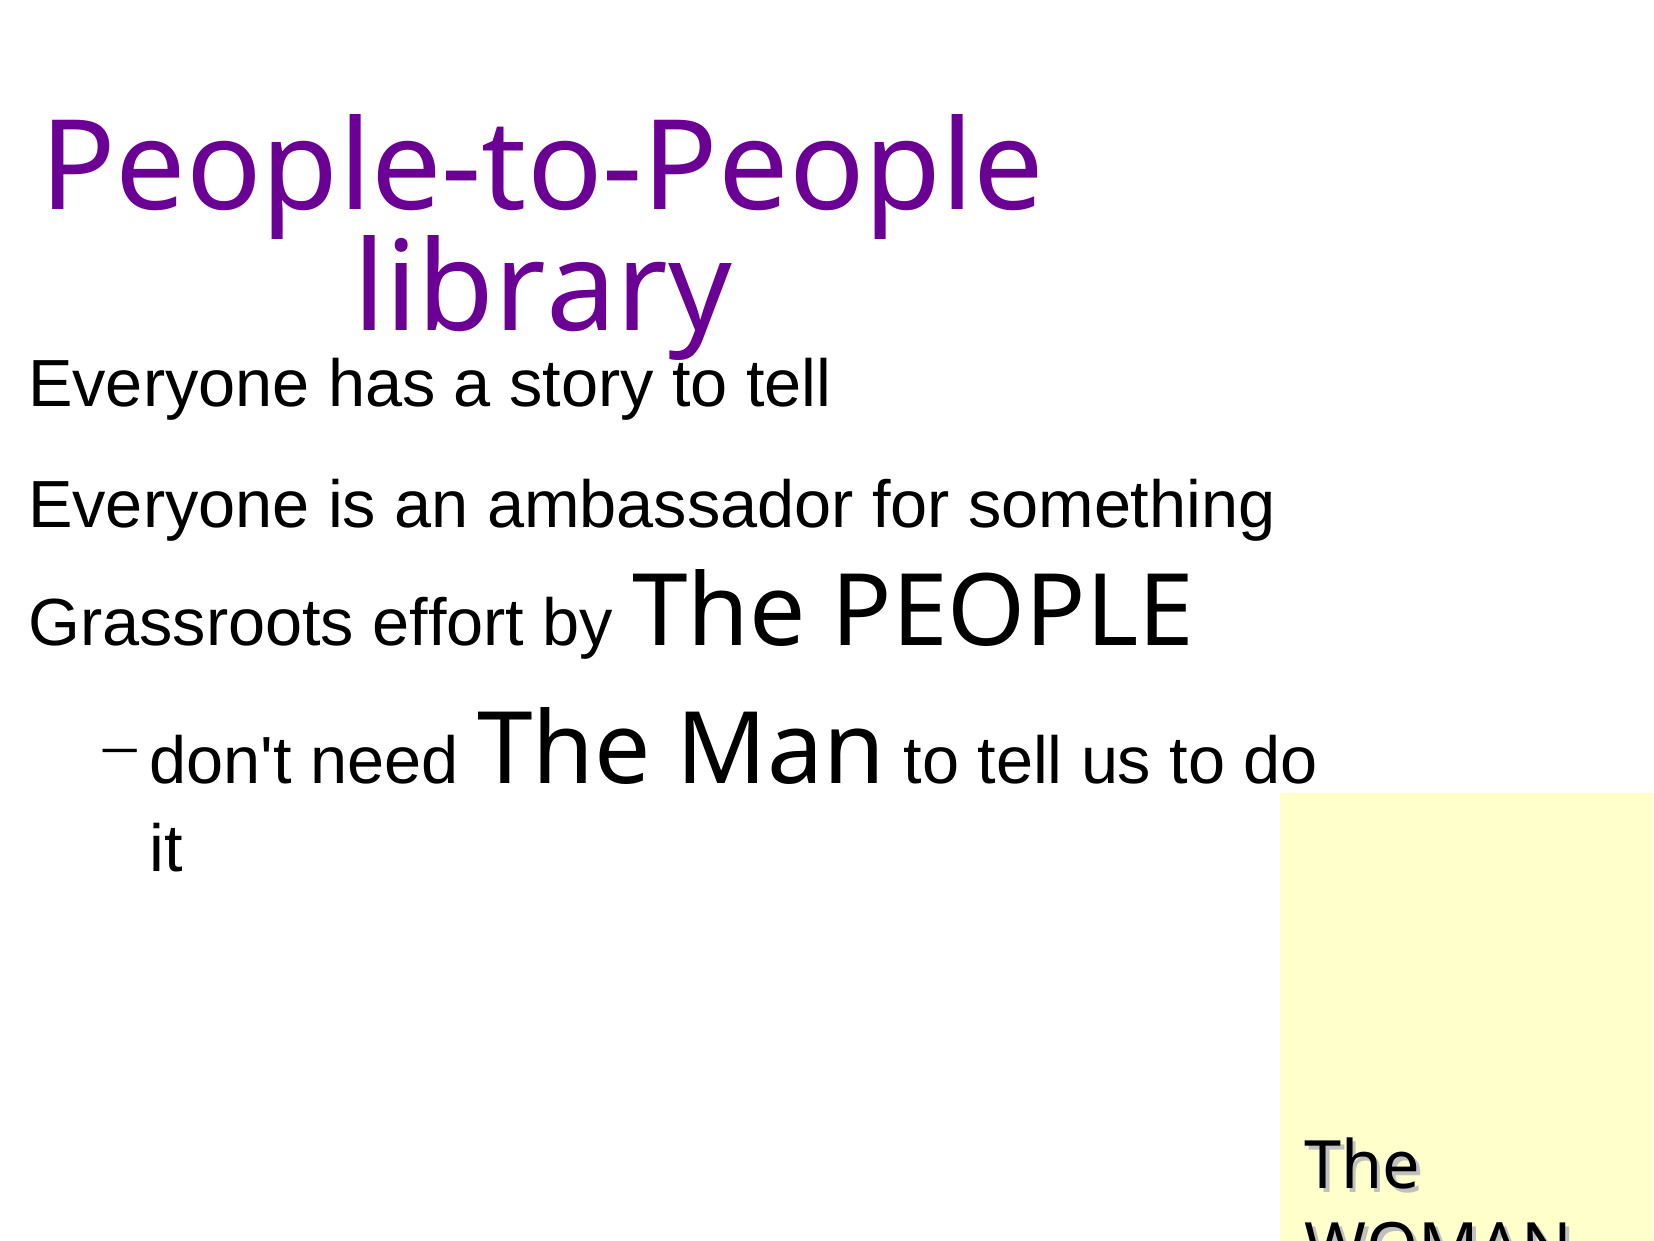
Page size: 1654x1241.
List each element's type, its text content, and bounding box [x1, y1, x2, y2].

title People-to-People library [0, 74, 1123, 370]
text_box [1280, 793, 1654, 1241]
text_box The WOMAN [1382, 1231, 1407, 1241]
text_box The WOMAN [1304, 1141, 1642, 1241]
text_box Everyone has a story to tell Everyone is an ambassador for something Grassroots effort by The PEOPLE don't need The Man to tell us to do it [28, 337, 1319, 890]
